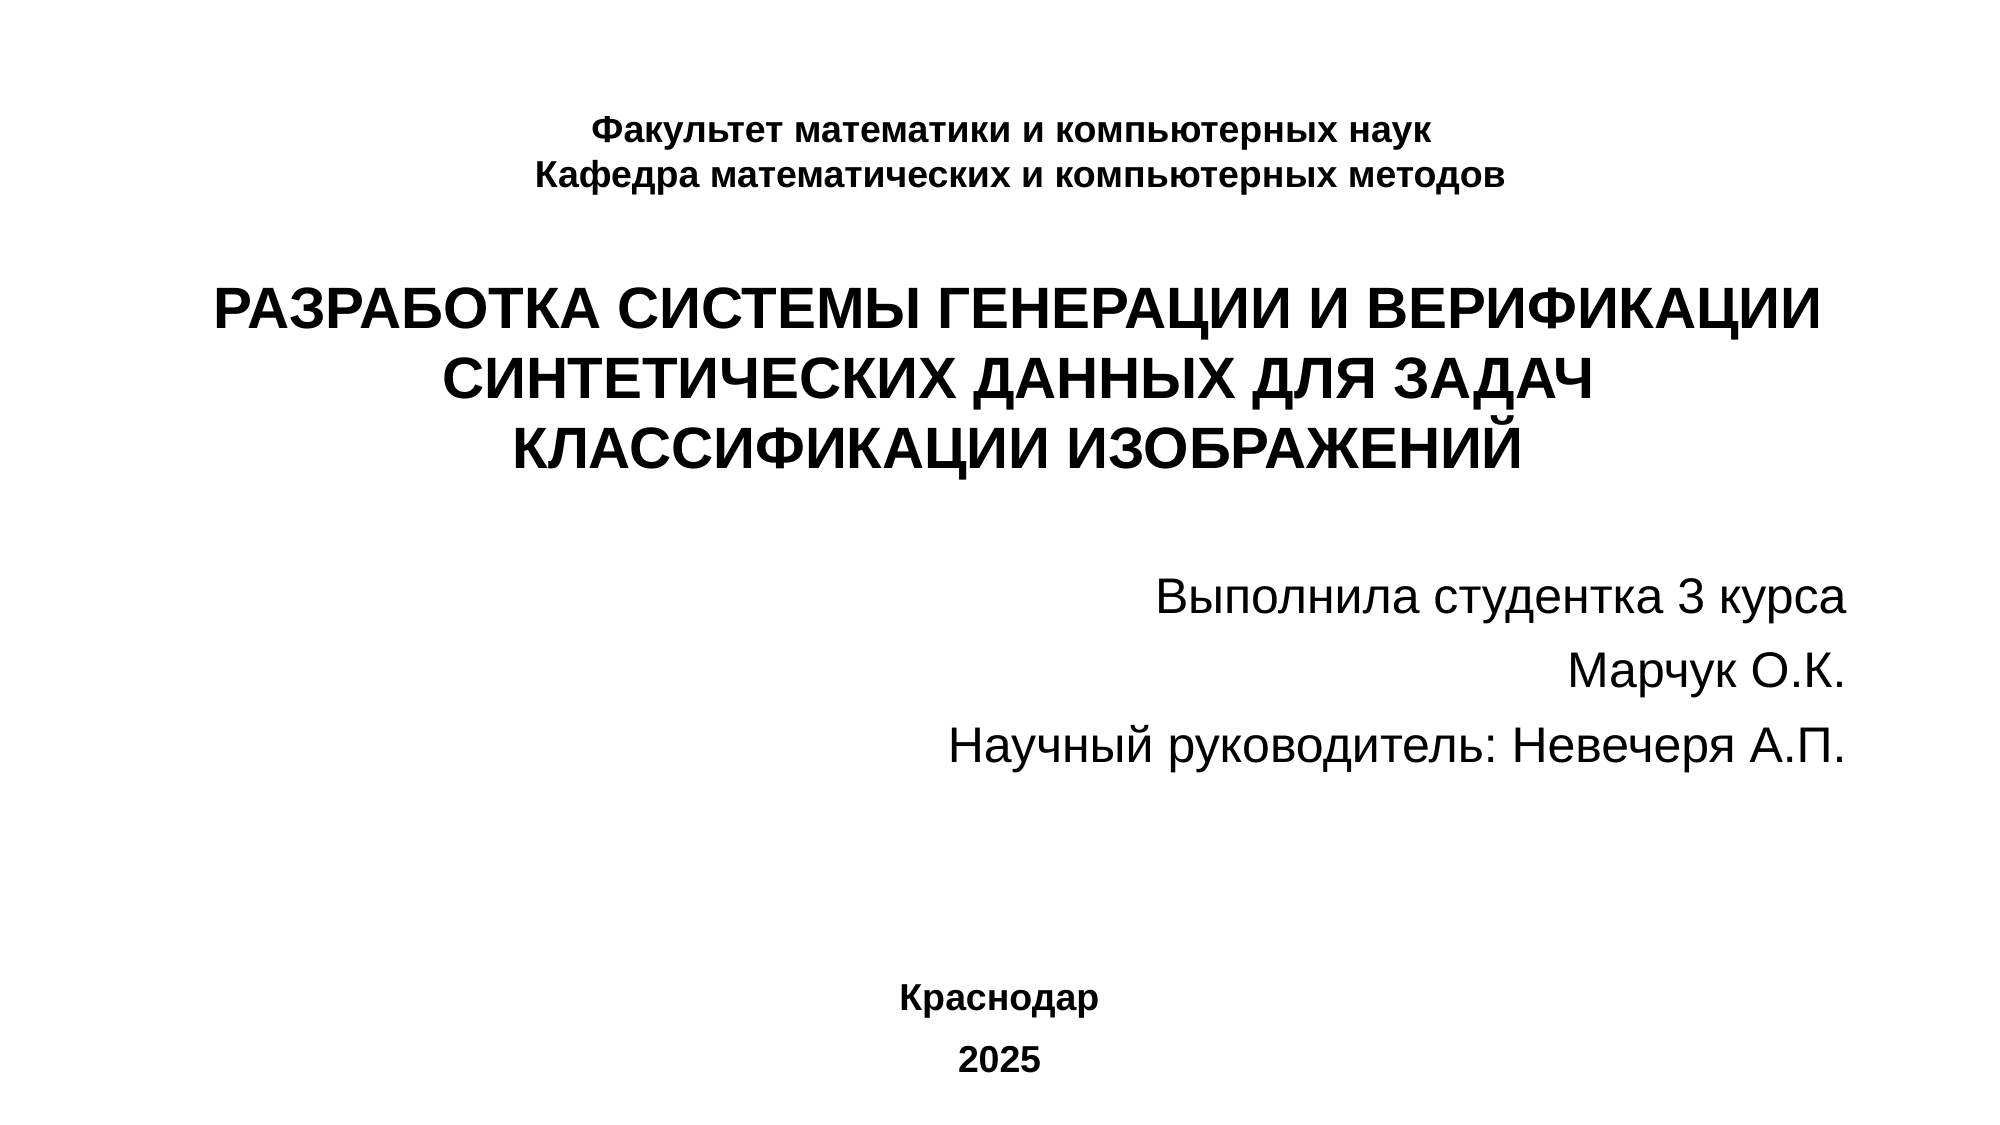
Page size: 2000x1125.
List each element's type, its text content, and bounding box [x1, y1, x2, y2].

title Факультет математики и компьютерных наук Кафедра математических и компьютерных методов [375, 0, 1688, 300]
list Выполнила студентка 3 курса Марчук О.К. Научный руководитель: Невечеря А.П. Краснодар 2025 [137, 562, 1863, 1117]
title РАЗРАБОТКА СИСТЕМЫ ГЕНЕРАЦИИ И ВЕРИФИКАЦИИ СИНТЕТИЧЕСКИХ ДАННЫХ ДЛЯ ЗАДАЧ КЛАССИФИКАЦИИ ИЗОБРАЖЕНИЙ [150, 224, 1875, 526]
